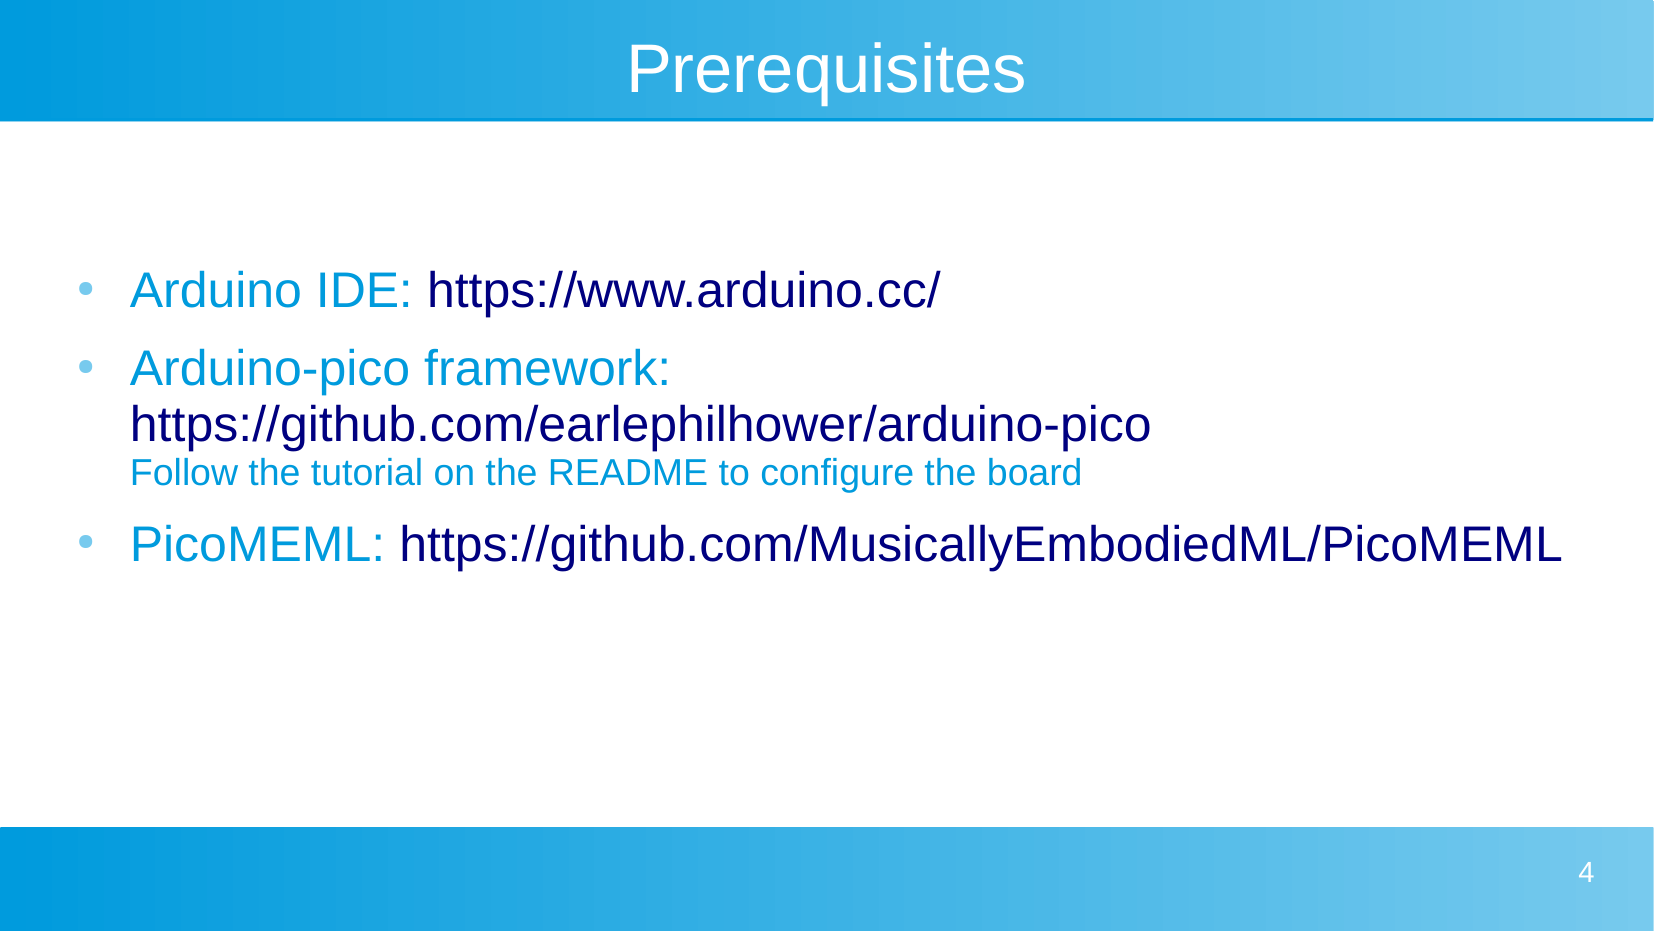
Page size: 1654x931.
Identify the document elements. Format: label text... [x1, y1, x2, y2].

title Prerequisites [59, 29, 1595, 108]
list Arduino IDE: https://www.arduino.cc/ Arduino-pico framework: https://github.com/earlephilhower/arduino-pico Follow the tutorial on the README to configure the board PicoMEML: https://github.com/MusicallyEmbodiedML/PicoMEML [59, 262, 1595, 768]
